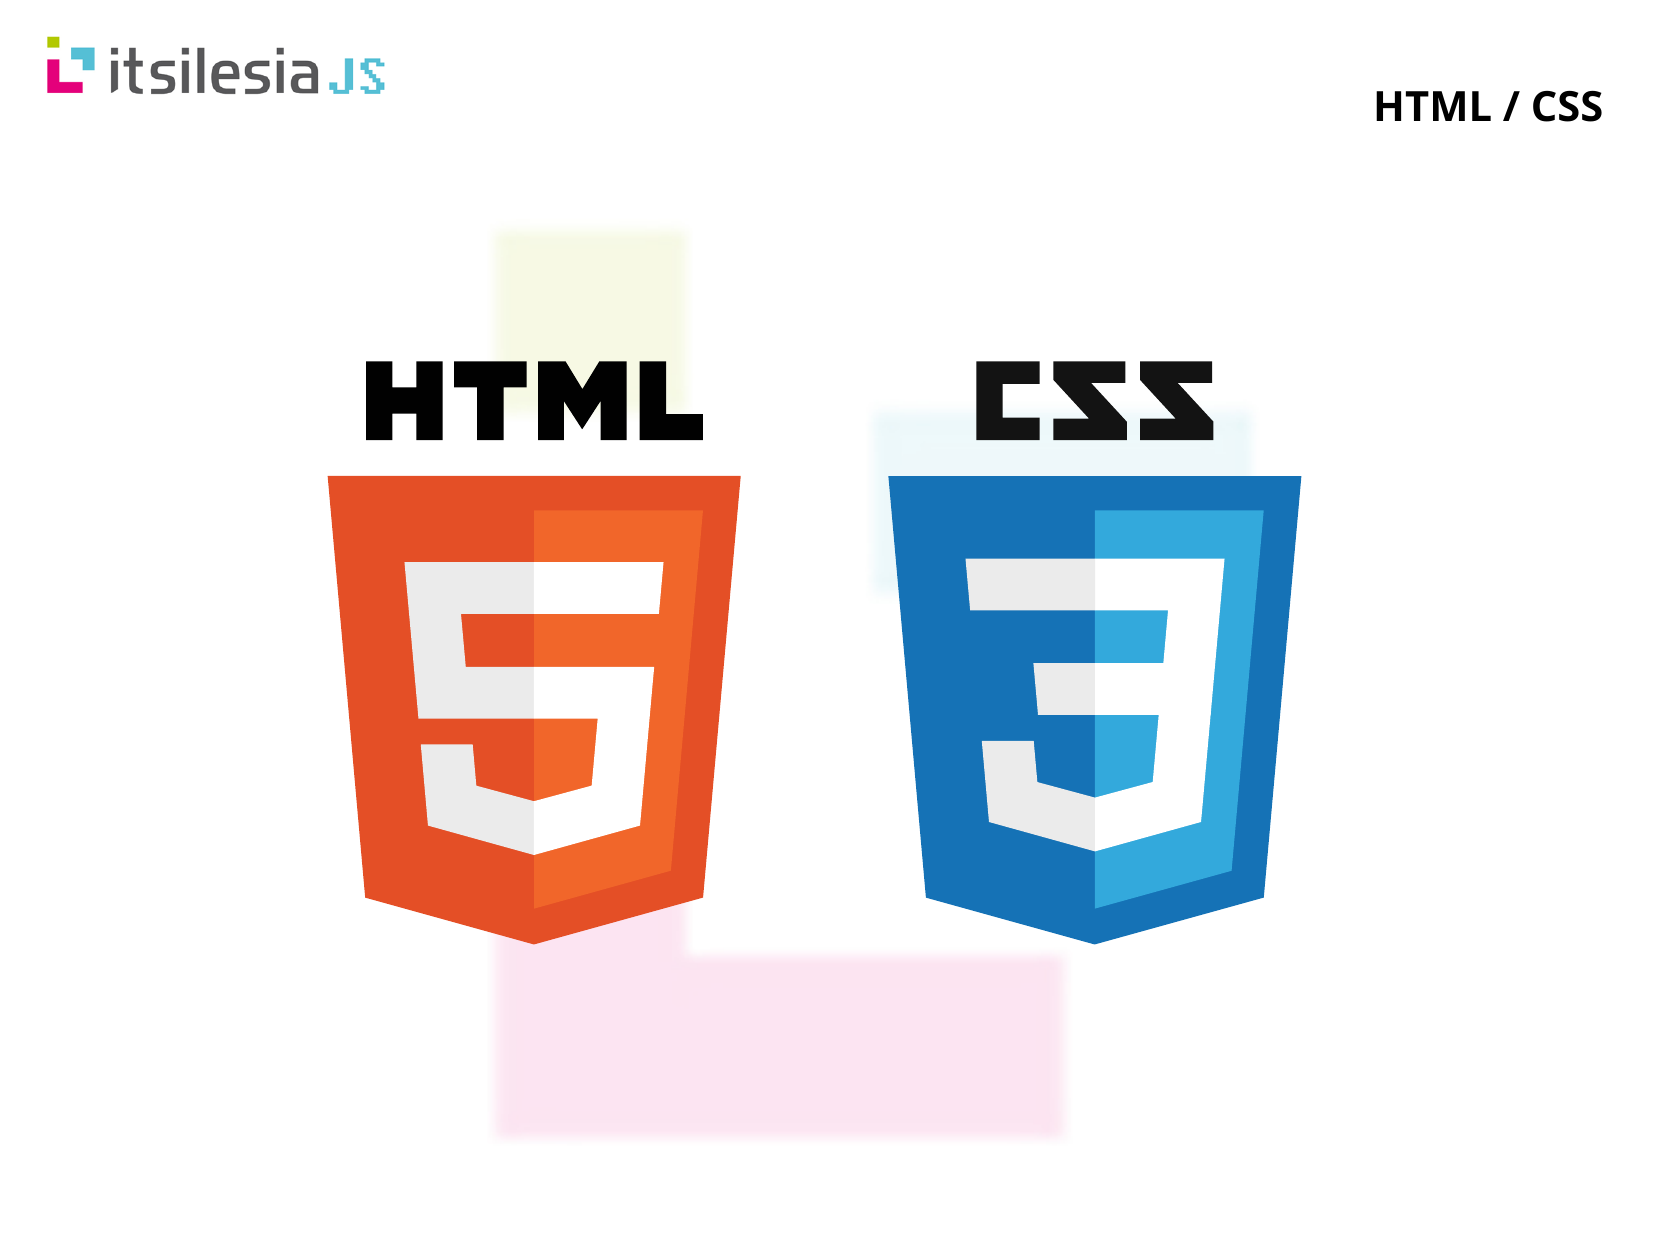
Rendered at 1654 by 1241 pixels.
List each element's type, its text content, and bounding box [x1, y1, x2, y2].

text_box HTML / CSS [177, 41, 1619, 136]
picture [0, 0, 1654, 1241]
